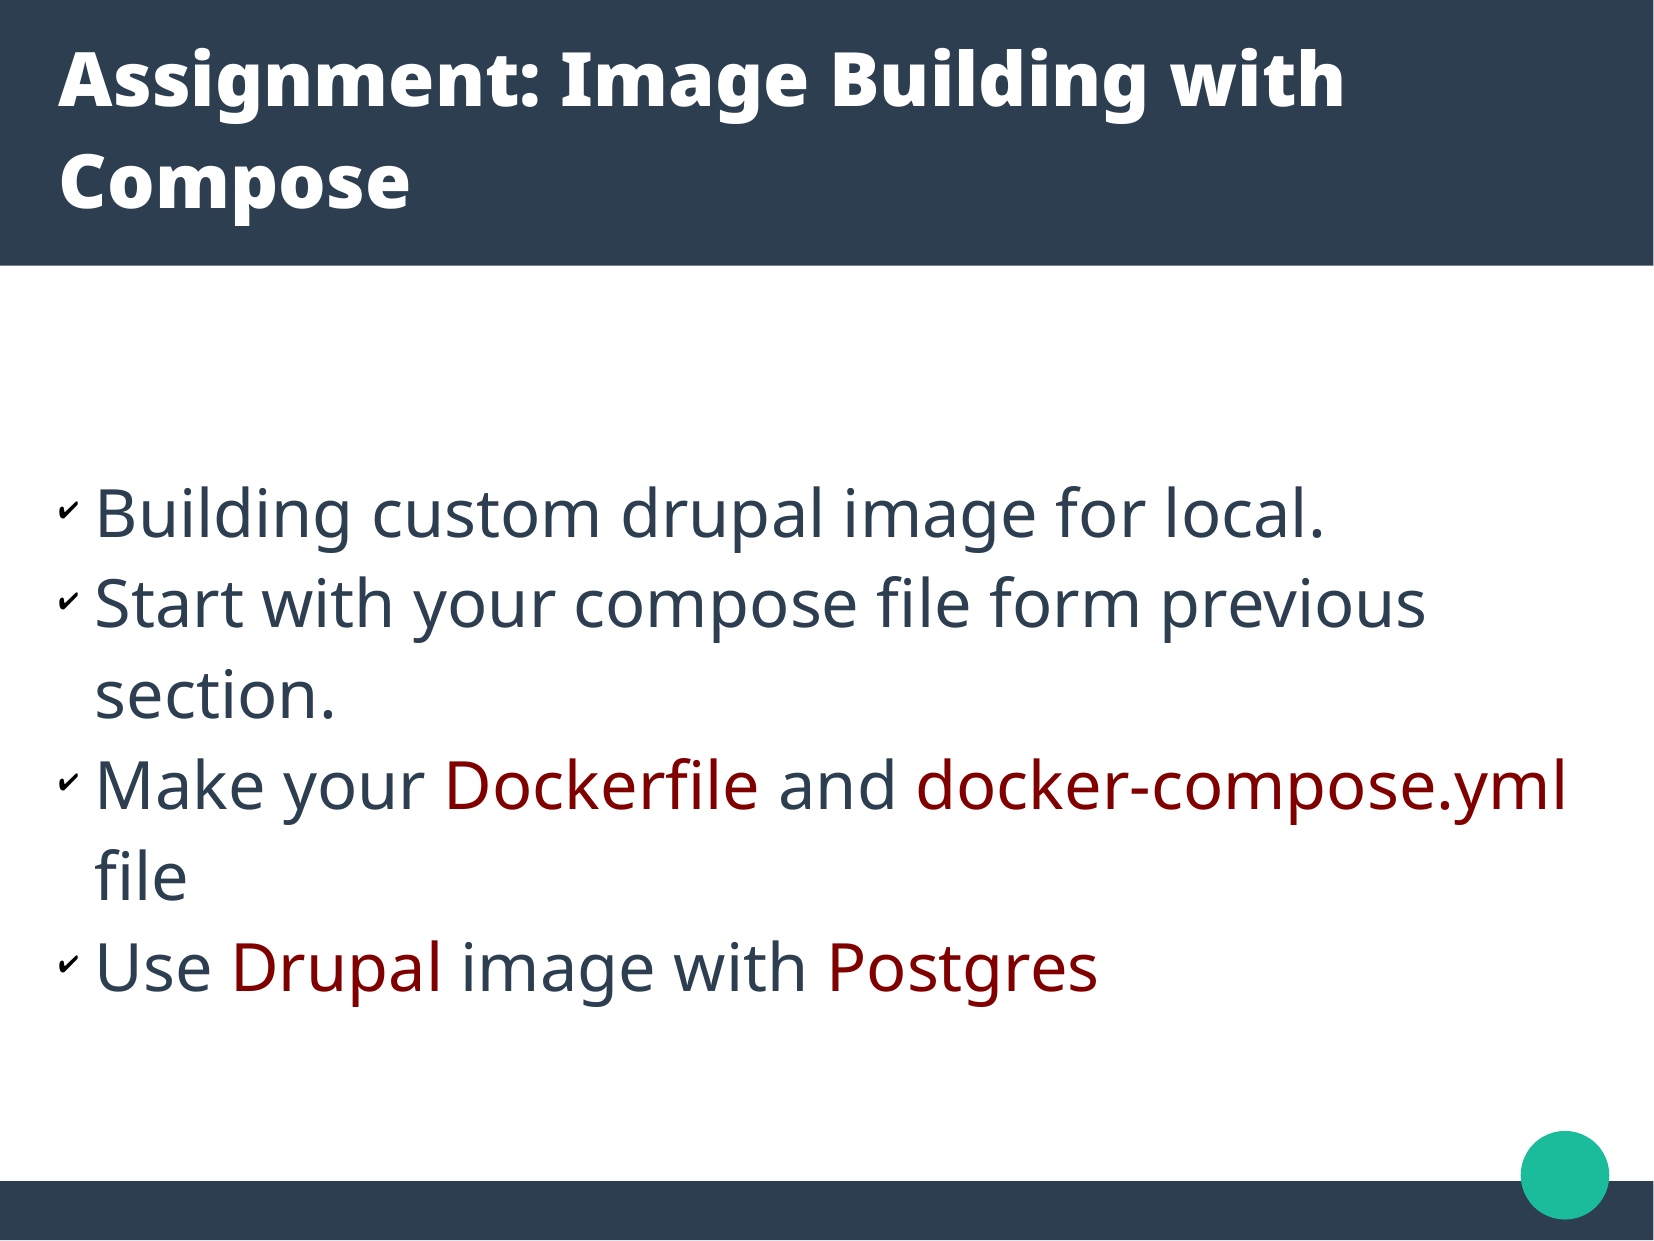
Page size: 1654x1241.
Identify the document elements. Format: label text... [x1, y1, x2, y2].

subtitle Building custom drupal image for local. Start with your compose file form previous section. Make your Dockerfile and docker-compose.yml file Use Drupal image with Postgres [59, 291, 1595, 1186]
title Assignment: Image Building with Compose [59, 40, 1595, 216]
